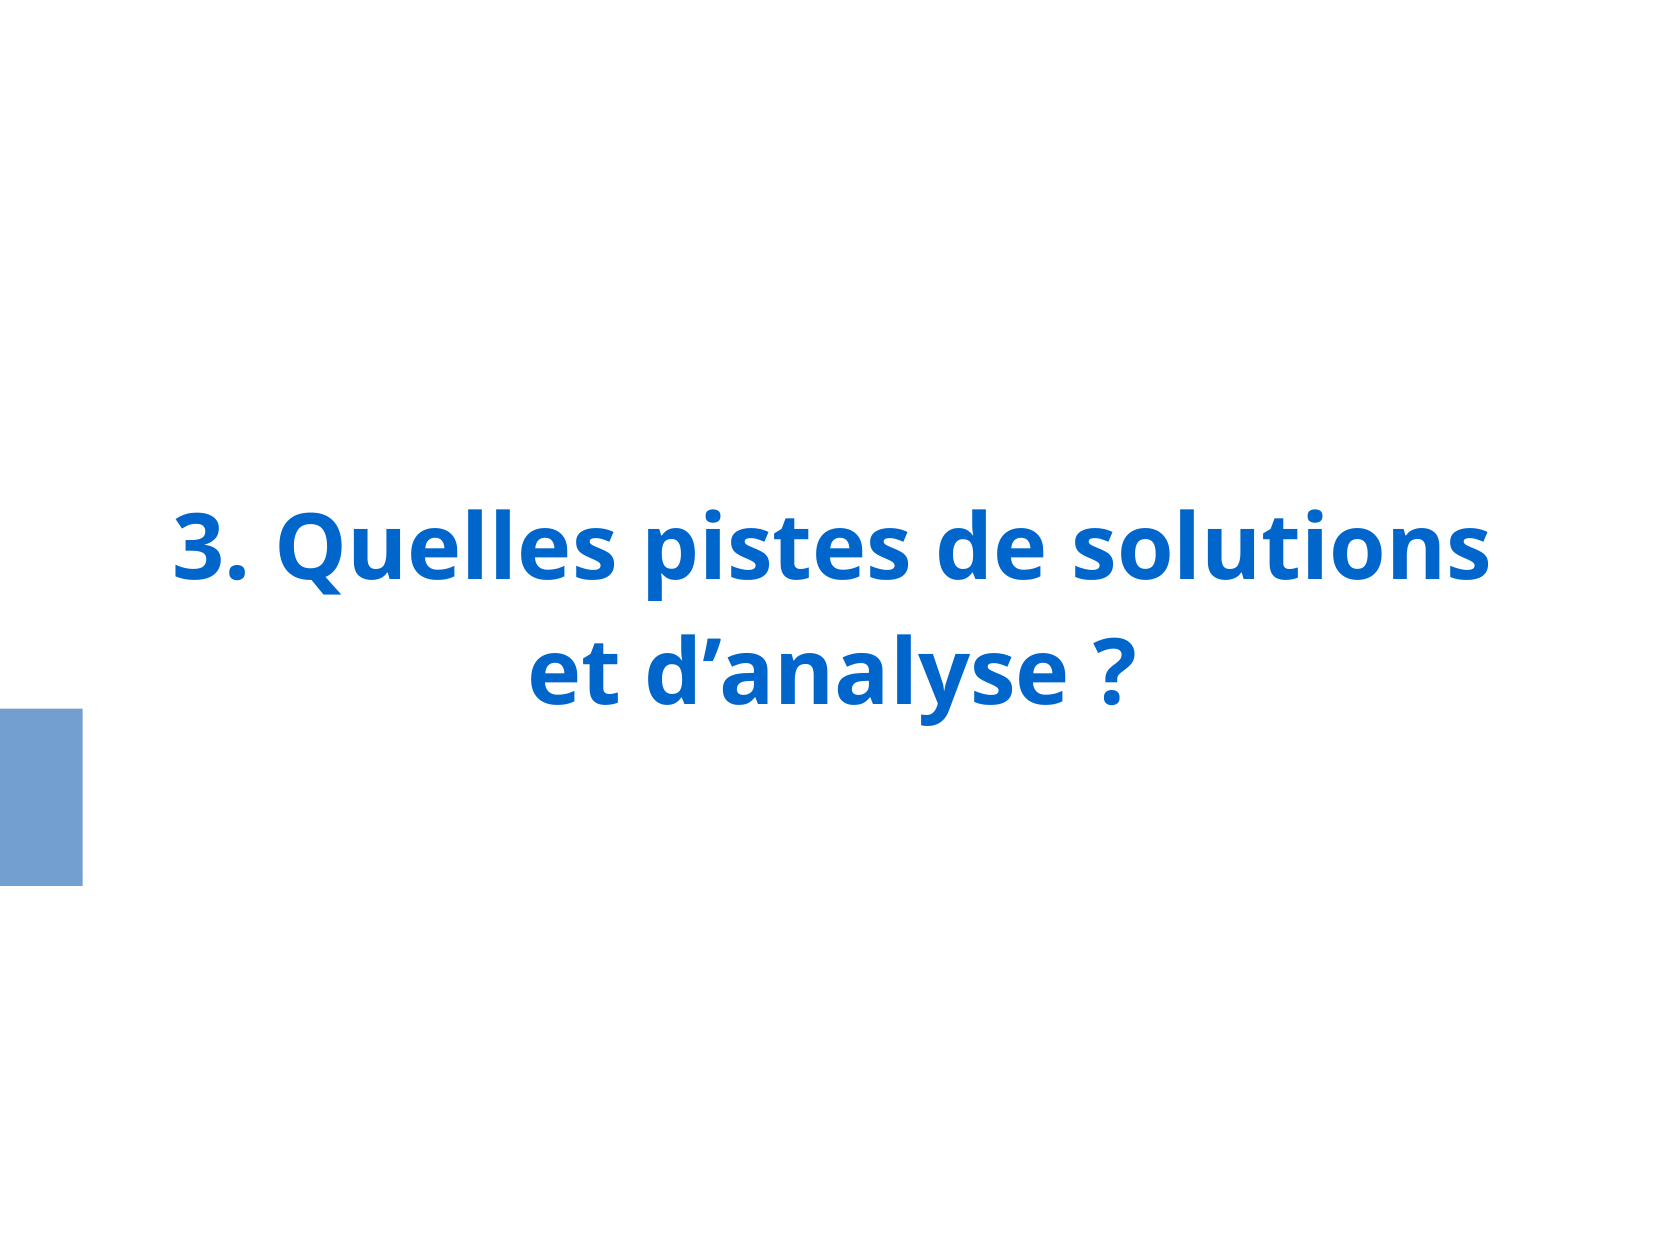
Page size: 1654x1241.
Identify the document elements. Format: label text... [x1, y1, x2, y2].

subtitle 3. Quelles pistes de solutions et d’analyse ? [129, 59, 1536, 1155]
